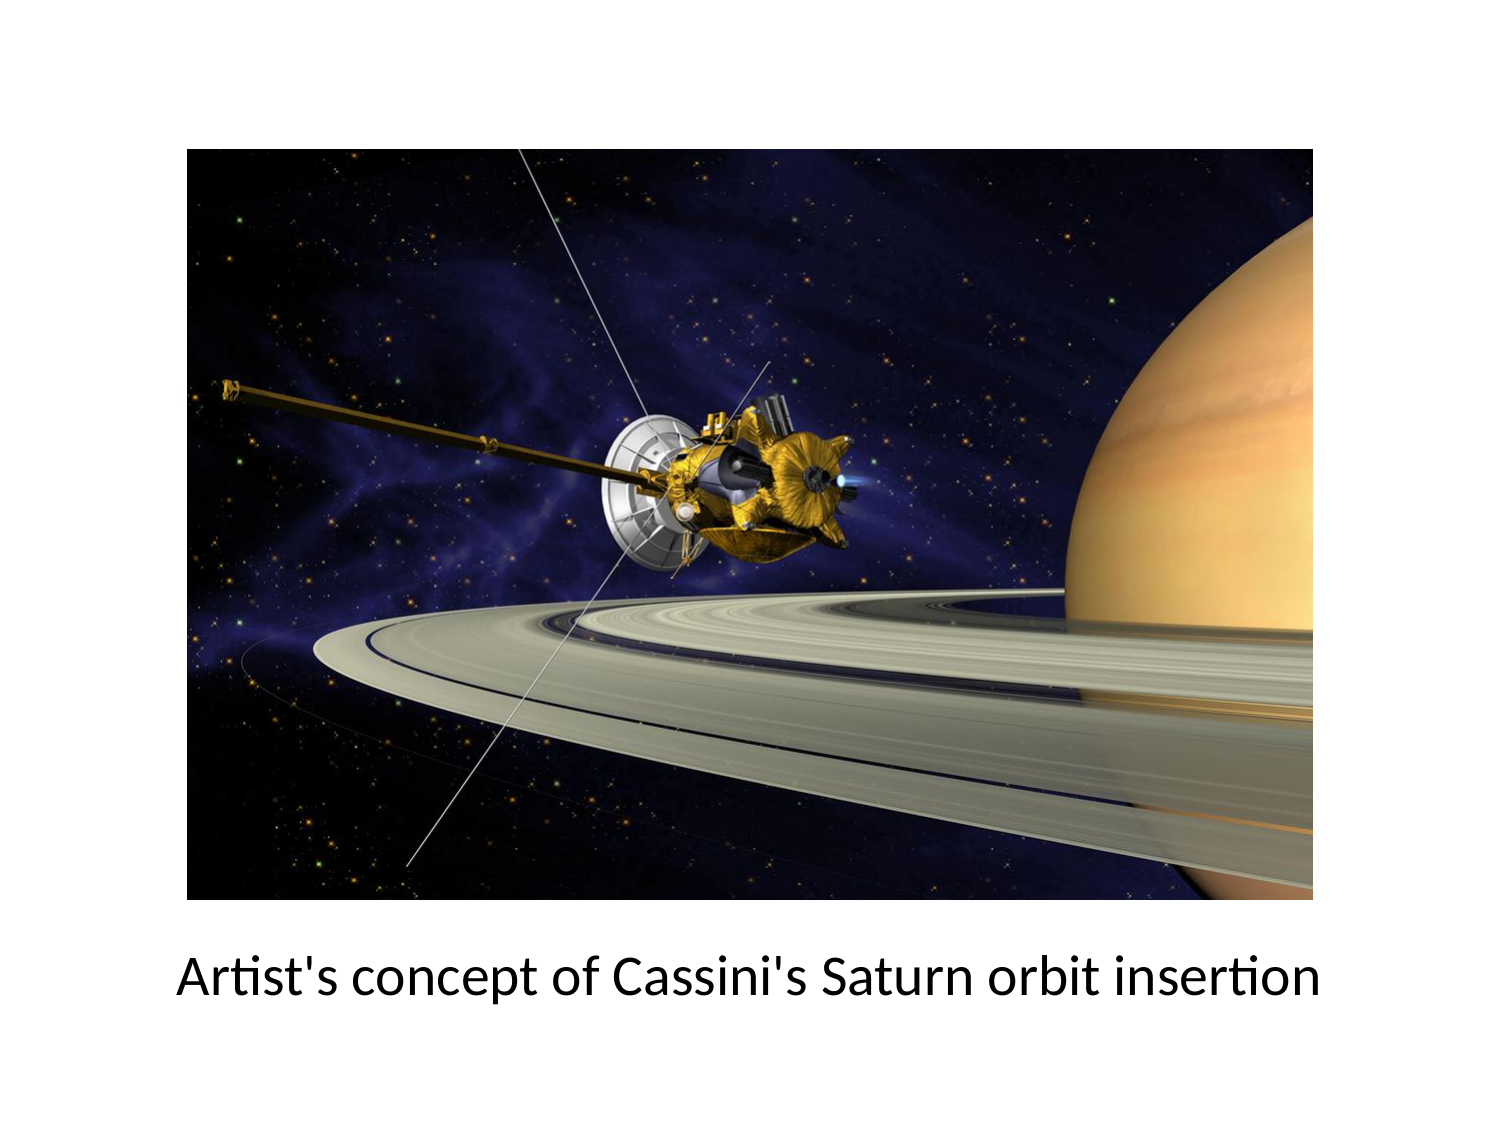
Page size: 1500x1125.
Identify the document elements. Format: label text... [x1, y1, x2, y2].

picture [187, 149, 1313, 900]
text_box Artist's concept of Cassini's Saturn orbit insertion [161, 929, 1339, 1014]
